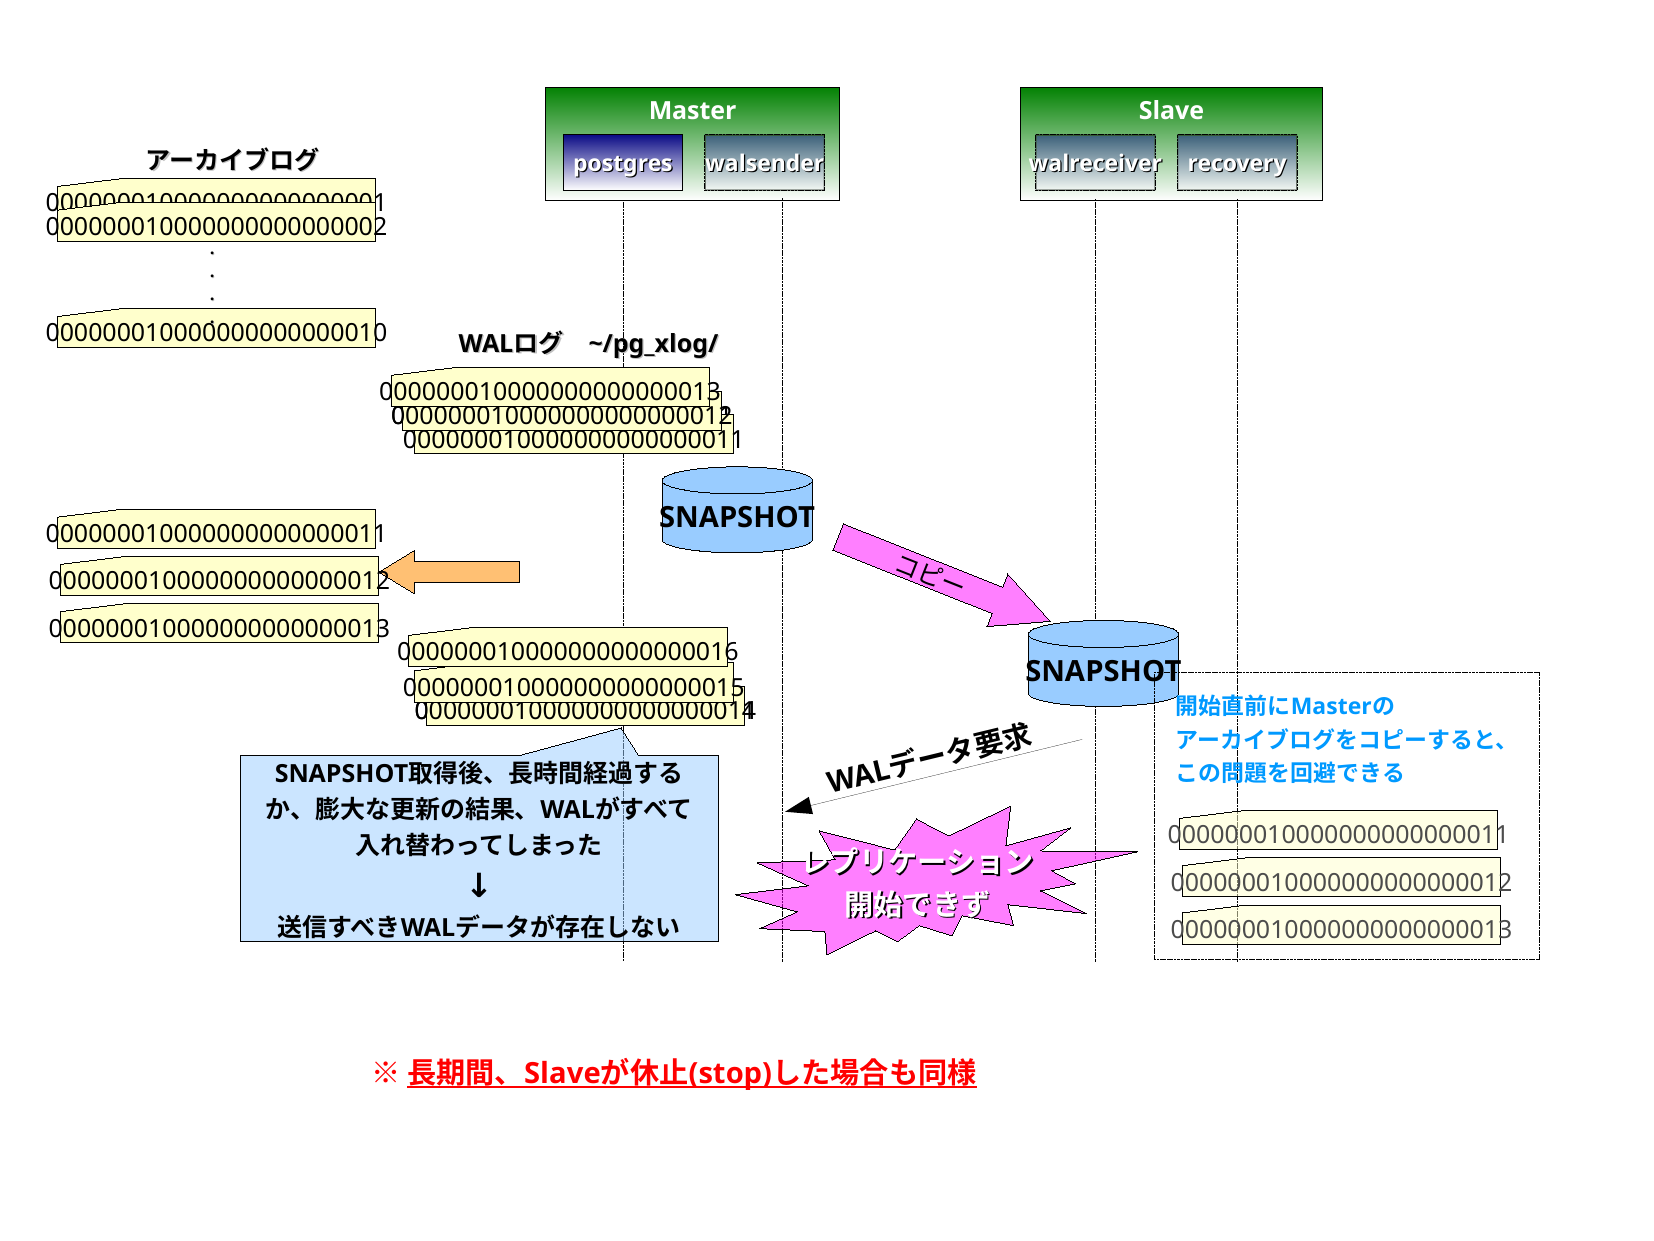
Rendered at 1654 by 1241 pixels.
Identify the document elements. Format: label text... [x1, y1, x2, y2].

text_box 000000010000000000000010 [225, 308, 376, 348]
text_box 000000010000000000000015 [414, 662, 734, 703]
text_box recovery [1177, 134, 1298, 191]
text_box SNAPSHOT [1028, 620, 1179, 707]
text_box SNAPSHOT取得後、長時間経過するか、膨大な更新の結果、WALがすべて 入れ替わってしまった ↓ 送信すべきWALデータが存在しない [240, 727, 719, 942]
text_box postgres [563, 134, 683, 191]
text_box 000000010000000000000013 [391, 367, 710, 407]
text_box WALログ ~/pg_xlog/ [444, 316, 726, 347]
text_box 000000010000000000000010 [57, 308, 208, 348]
text_box walsender [704, 134, 825, 191]
text_box 000000010000000000000002 [57, 202, 376, 242]
text_box 000000010000000000000013 [60, 603, 379, 643]
text_box 000000010000000000000012 [60, 556, 379, 596]
text_box レプリケーション 開始できず [735, 806, 1138, 955]
text_box 000000010000000000000011 [414, 414, 734, 454]
text_box 開始直前にMasterの アーカイブログをコピーすると、 この問題を回避できる [1154, 672, 1540, 960]
text_box アーカイブログ [131, 132, 321, 163]
text_box 000000010000000000000016 [408, 627, 728, 667]
text_box SNAPSHOT [662, 466, 813, 553]
text_box Master [545, 87, 840, 201]
text_box 000000010000000000000014 [426, 686, 745, 726]
text_box . . . . [208, 229, 225, 365]
text_box [380, 550, 520, 594]
text_box 000000010000000000000011 [57, 509, 376, 549]
text_box 000000010000000000000001 [57, 178, 376, 210]
text_box 000000010000000000000012 [402, 391, 722, 431]
text_box ※ 長期間、Slaveが休止(stop)した場合も同様 [356, 1042, 1069, 1078]
text_box Slave [1020, 87, 1323, 201]
text_box コピー [832, 523, 1051, 627]
text_box walreceiver [1035, 134, 1156, 191]
